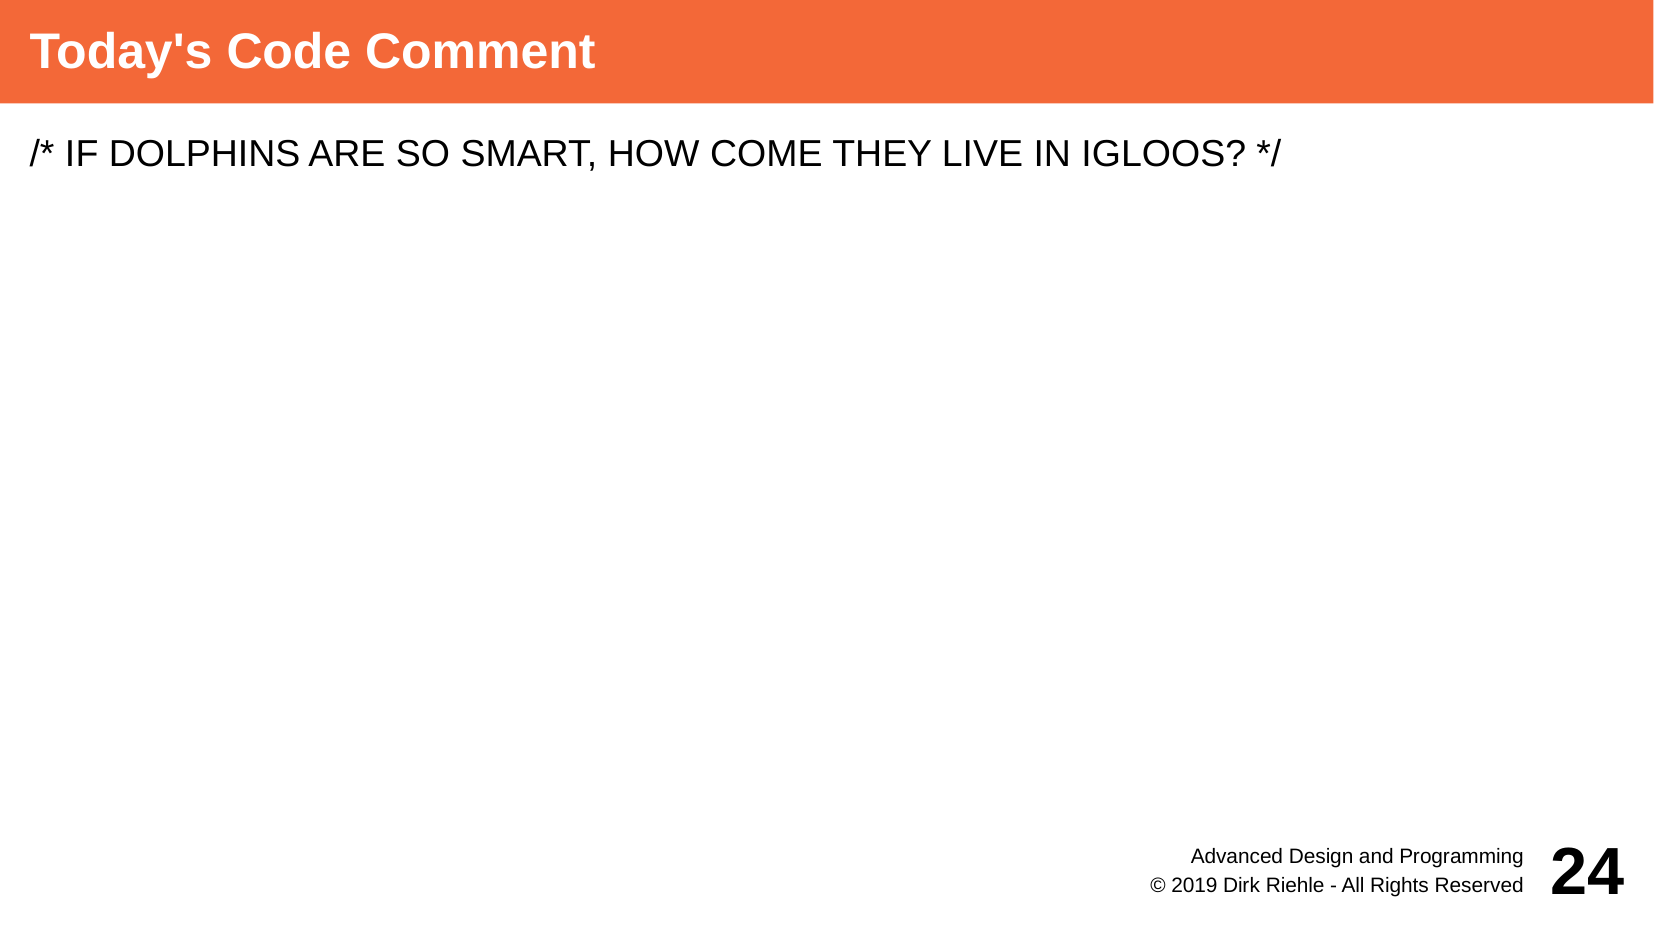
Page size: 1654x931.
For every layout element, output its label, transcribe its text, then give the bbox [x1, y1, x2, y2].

list /* IF DOLPHINS ARE SO SMART, HOW COME THEY LIVE IN IGLOOS? */ [29, 132, 1625, 813]
title Today's Code Comment [0, 0, 1654, 104]
